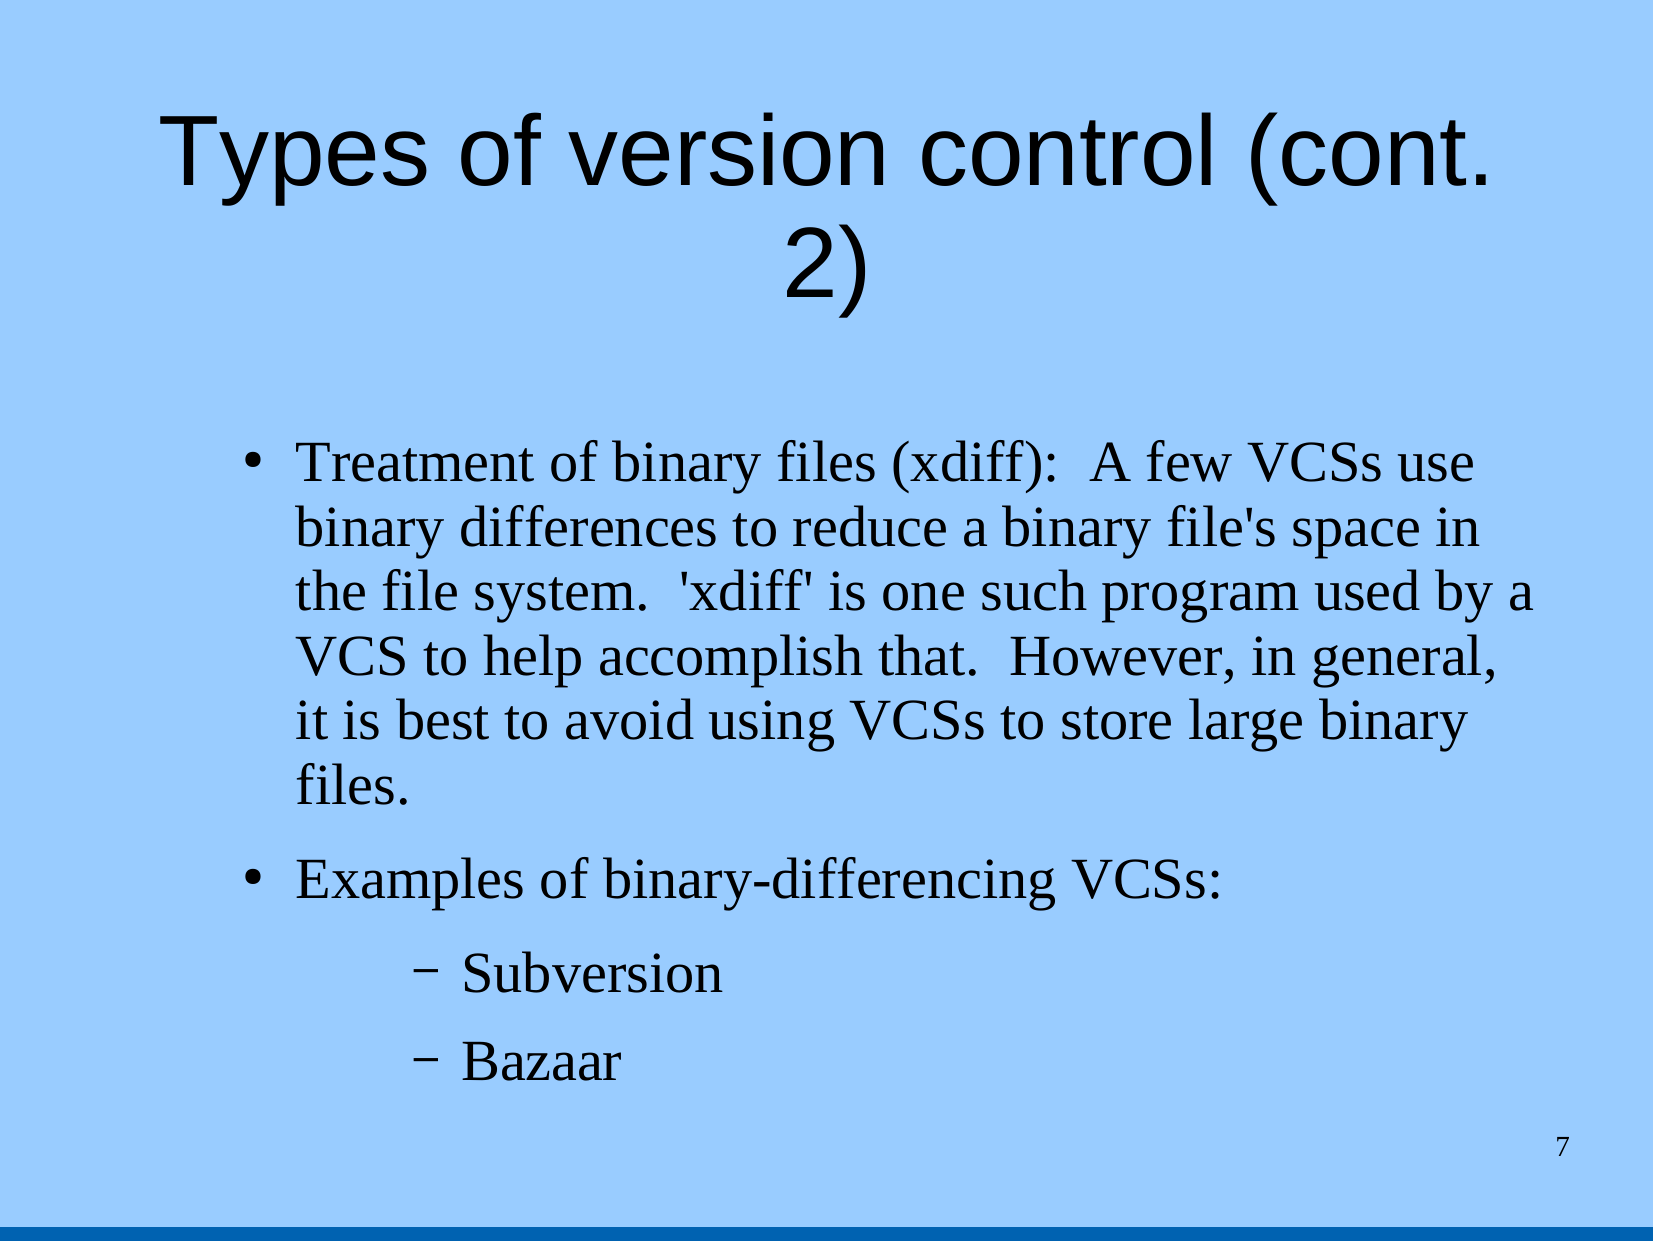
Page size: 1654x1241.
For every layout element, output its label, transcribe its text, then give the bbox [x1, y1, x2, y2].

title Types of version control (cont. 2) [121, 102, 1533, 311]
list Treatment of binary files (xdiff): A few VCSs use binary differences to reduce a binary file's space in the file system. 'xdiff' is one such program used by a VCS to help accomplish that. However, in general, it is best to avoid using VCSs to store large binary files. Examples of binary-differencing VCSs: Subversion Bazaar [225, 429, 1538, 1147]
